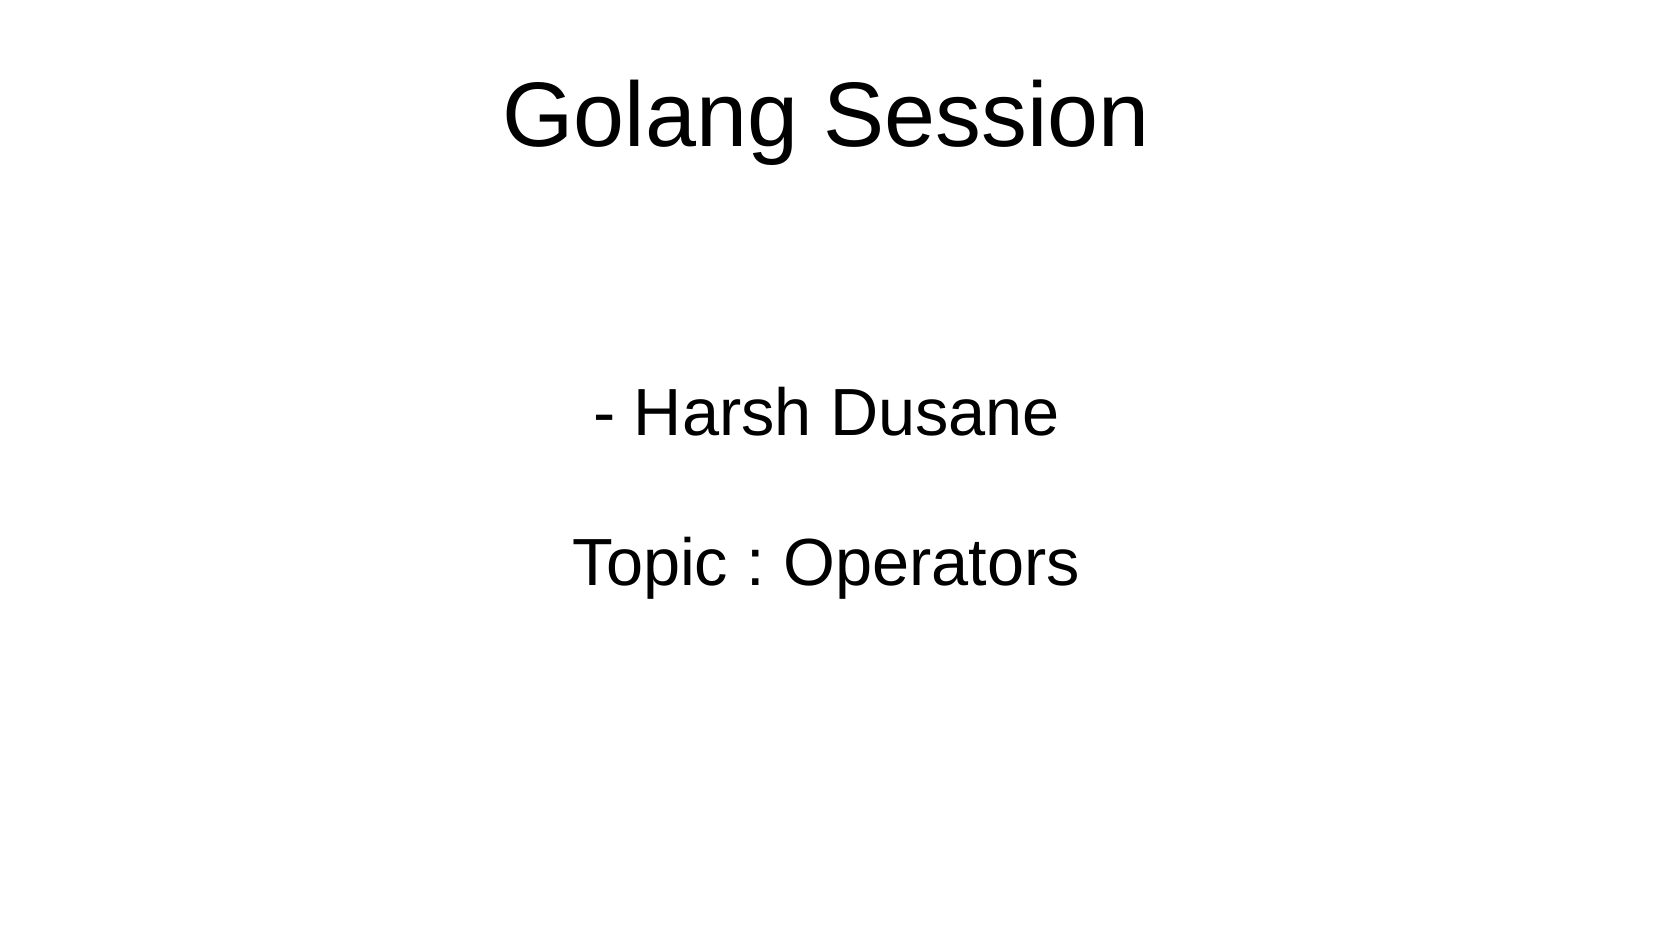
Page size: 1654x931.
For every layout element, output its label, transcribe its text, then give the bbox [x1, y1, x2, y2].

title Golang Session [82, 37, 1571, 193]
subtitle - Harsh Dusane Topic : Operators [82, 217, 1571, 758]
